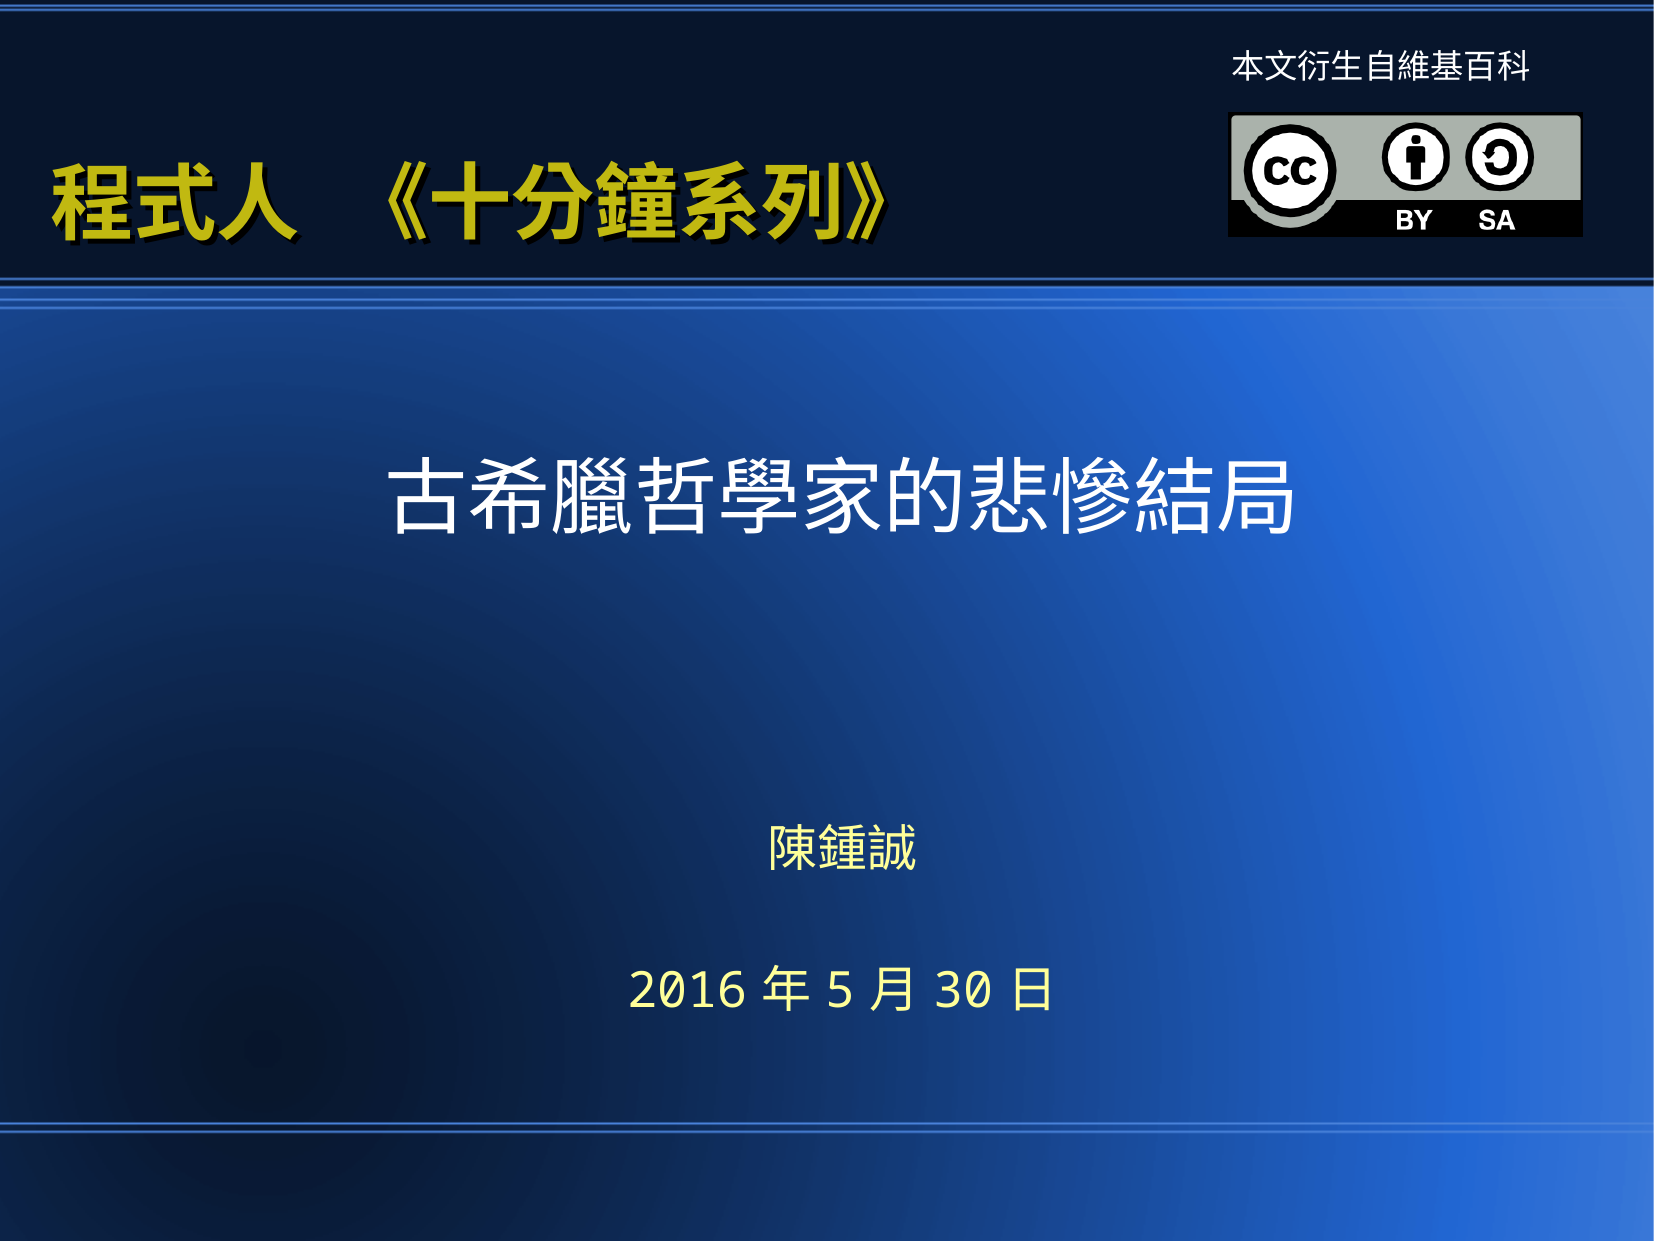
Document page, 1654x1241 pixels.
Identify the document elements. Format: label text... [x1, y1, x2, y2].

text_box 程式人 [35, 129, 330, 325]
subtitle 古希臘哲學家的悲慘結局 陳鍾誠 2016年5月30日 [59, 326, 1626, 1127]
text_box 《十分鐘系列》 [330, 128, 1052, 343]
picture [0, 0, 1654, 1241]
text_box 本文衍生自維基百科 [1216, 32, 1622, 95]
